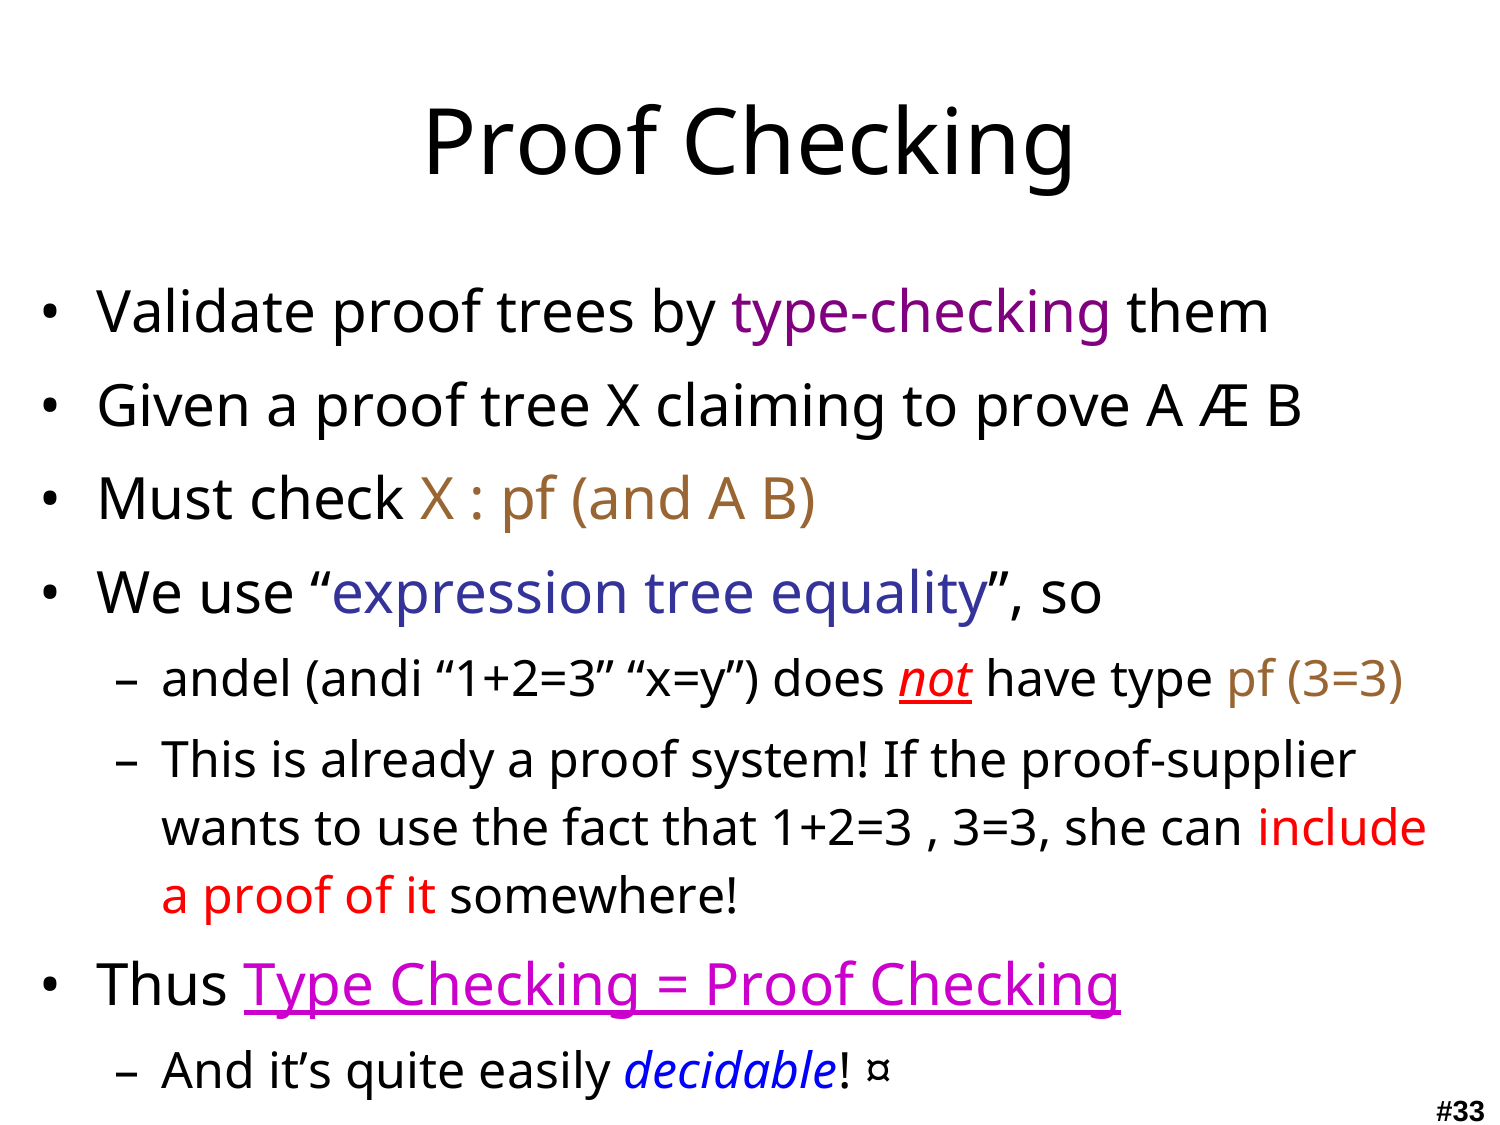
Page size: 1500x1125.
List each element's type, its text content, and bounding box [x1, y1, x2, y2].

list Validate proof trees by type-checking them Given a proof tree X claiming to prove A Æ B Must check X : pf (and A B) We use “expression tree equality”, so andel (andi “1+2=3” “x=y”) does not have type pf (3=3) This is already a proof system! If the proof-supplier wants to use the fact that 1+2=3 , 3=3, she can include a proof of it somewhere! Thus Type Checking = Proof Checking And it’s quite easily decidable! ¤ [24, 262, 1476, 1101]
title Proof Checking [24, 45, 1476, 233]
